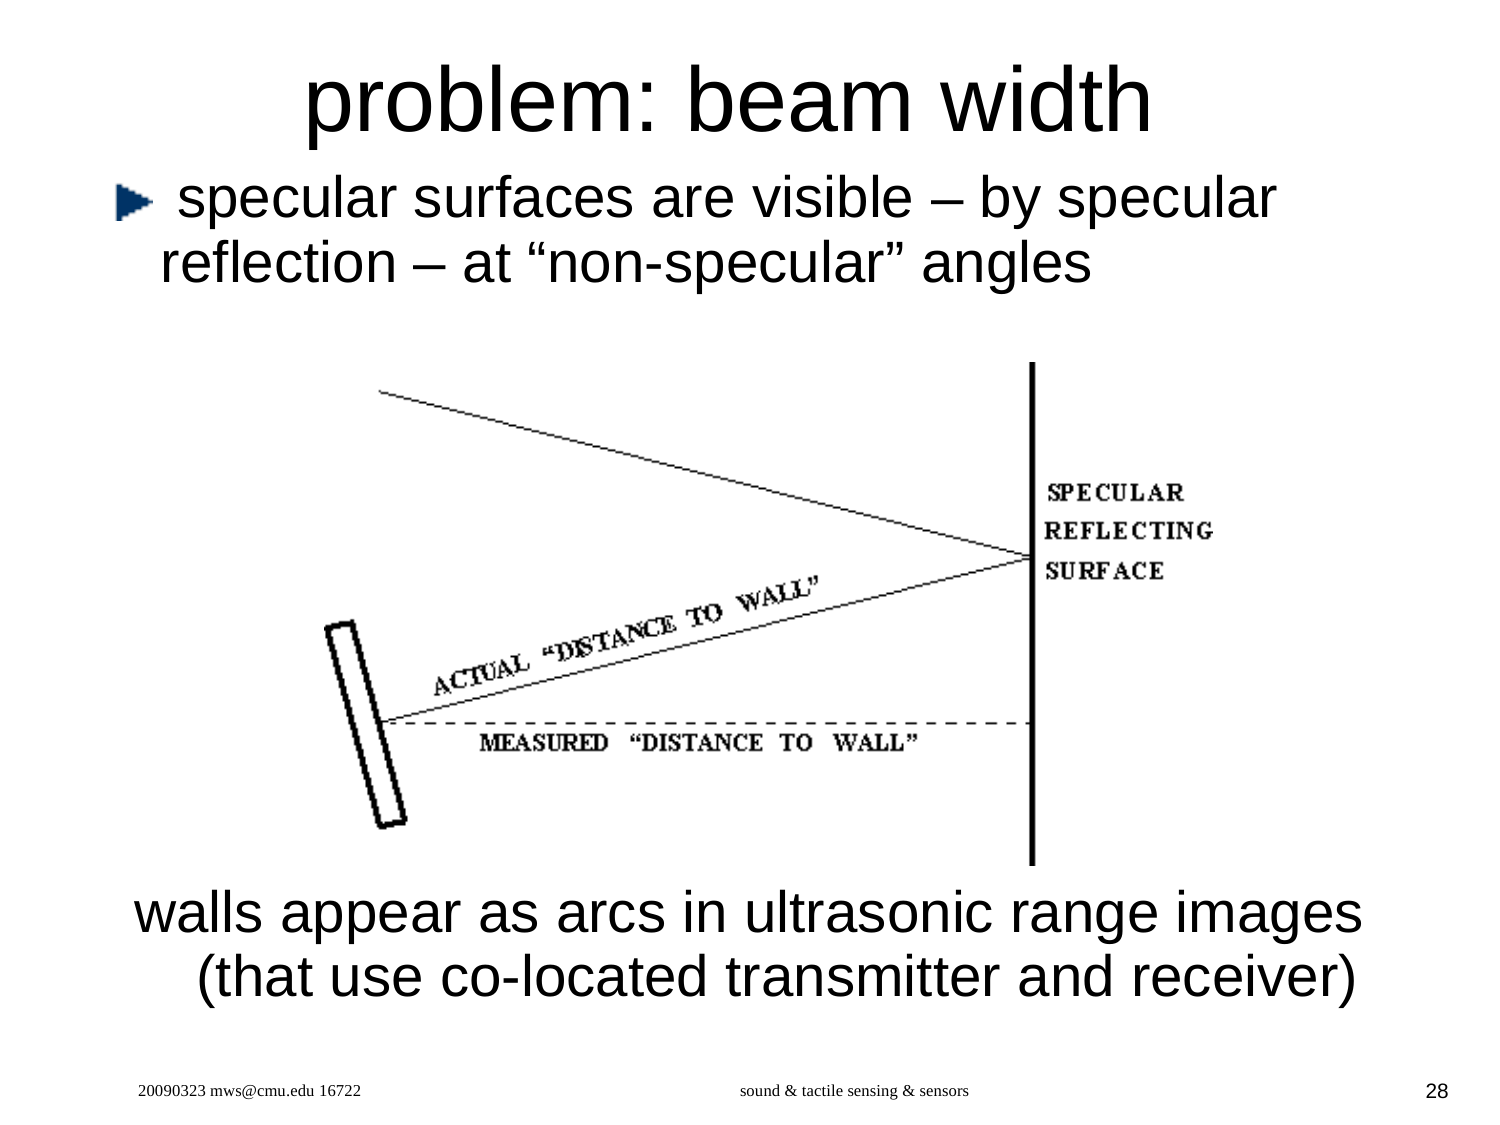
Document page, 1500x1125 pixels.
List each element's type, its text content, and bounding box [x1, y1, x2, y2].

text_box walls appear as arcs in ultrasonic range images (that use co-located transmitter and receiver) [62, 875, 1438, 1013]
title problem: beam width [91, 40, 1367, 156]
list specular surfaces are visible – by specular reflection – at “non-specular” angles [89, 156, 1438, 326]
picture [324, 362, 1213, 866]
